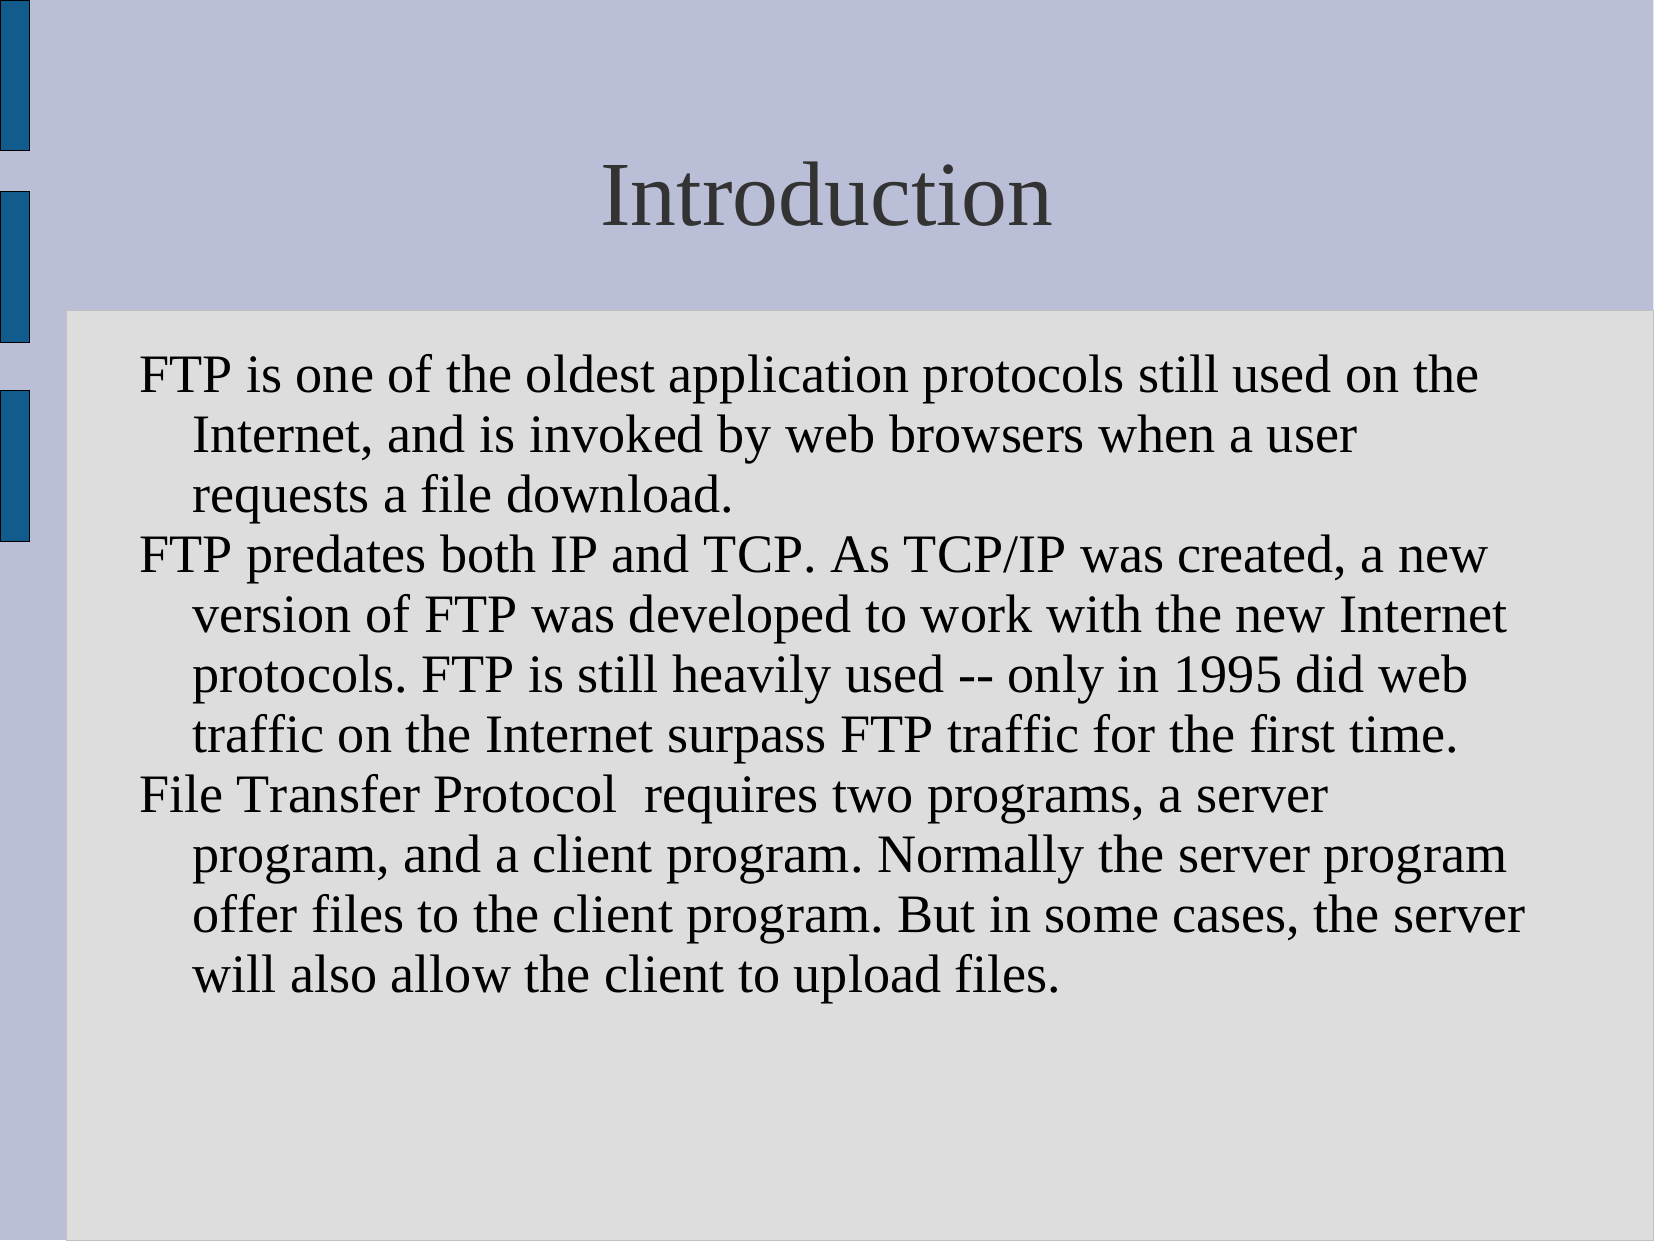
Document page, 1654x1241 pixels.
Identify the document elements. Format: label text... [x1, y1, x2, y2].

title Introduction [121, 91, 1534, 299]
list FTP is one of the oldest application protocols still used on the Internet, and is invoked by web browsers when a user requests a file download. FTP predates both IP and TCP. As TCP/IP was created, a new version of FTP was developed to work with the new Internet protocols. FTP is still heavily used -- only in 1995 did web traffic on the Internet surpass FTP traffic for the first time. File Transfer Protocol requires two programs, a server program, and a client program. Normally the server program offer files to the client program. But in some cases, the server will also allow the client to upload files. [121, 344, 1534, 1112]
